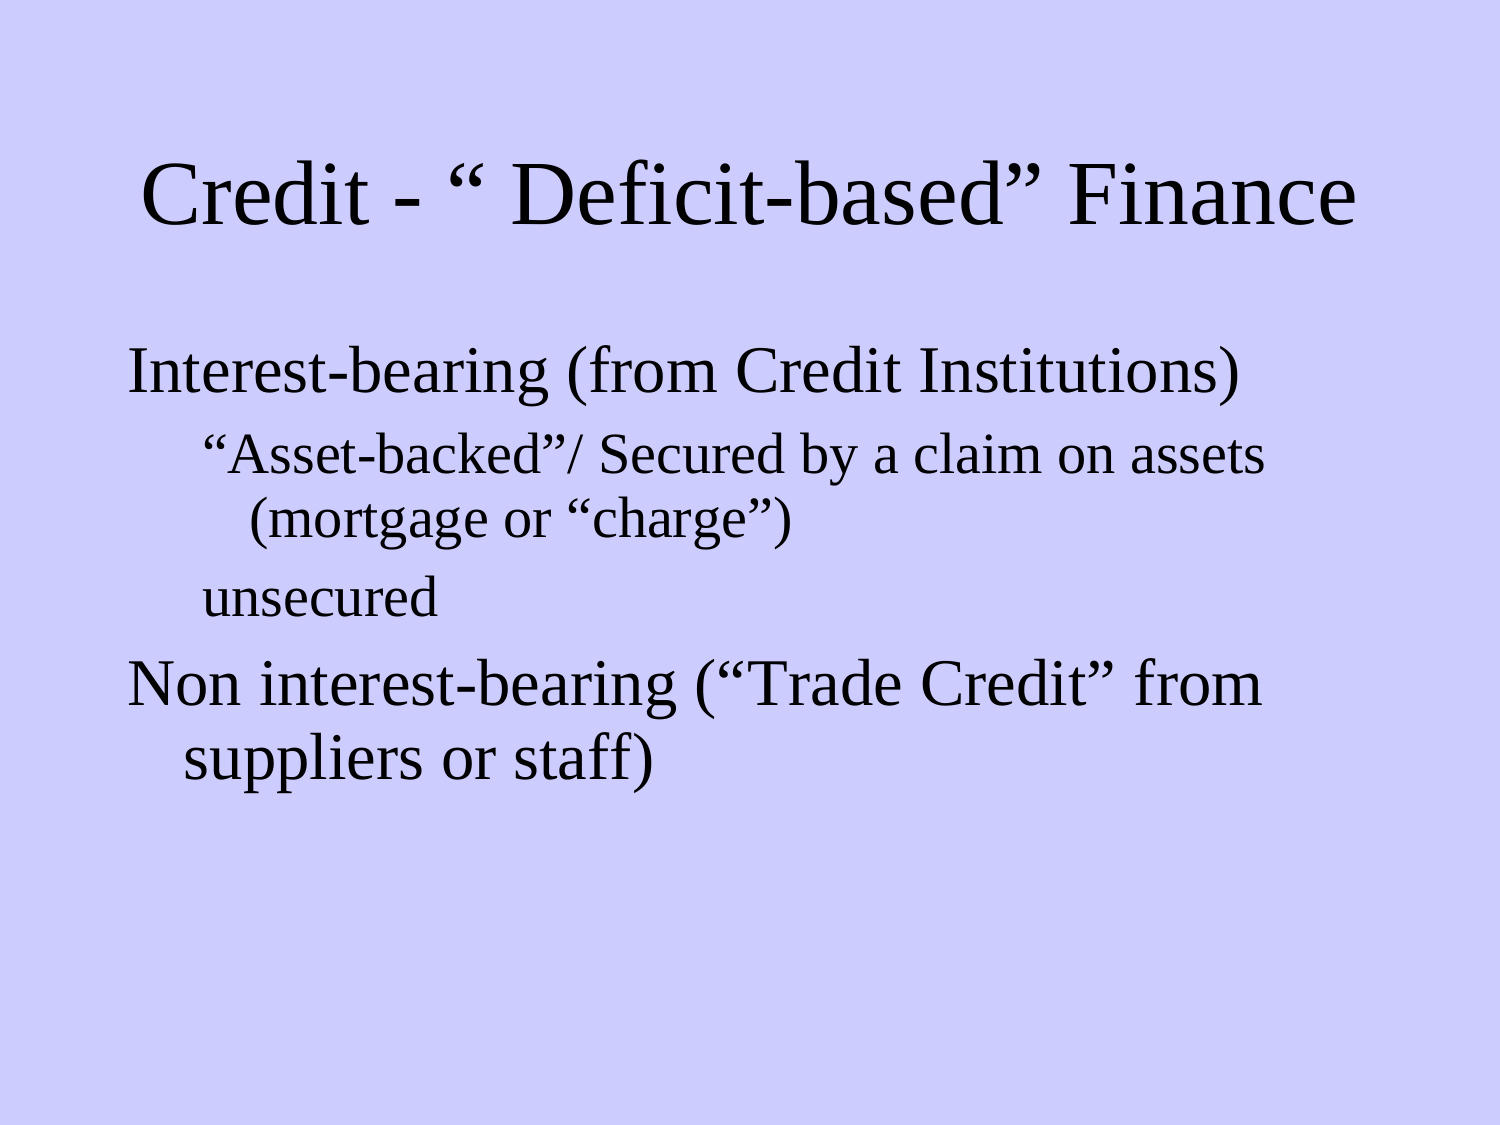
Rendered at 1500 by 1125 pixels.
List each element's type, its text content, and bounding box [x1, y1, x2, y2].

title Credit - “ Deficit-based” Finance [112, 99, 1388, 288]
list Interest-bearing (from Credit Institutions) “Asset-backed”/ Secured by a claim on assets (mortgage or “charge”) unsecured Non interest-bearing (“Trade Credit” from suppliers or staff) [112, 324, 1388, 1001]
